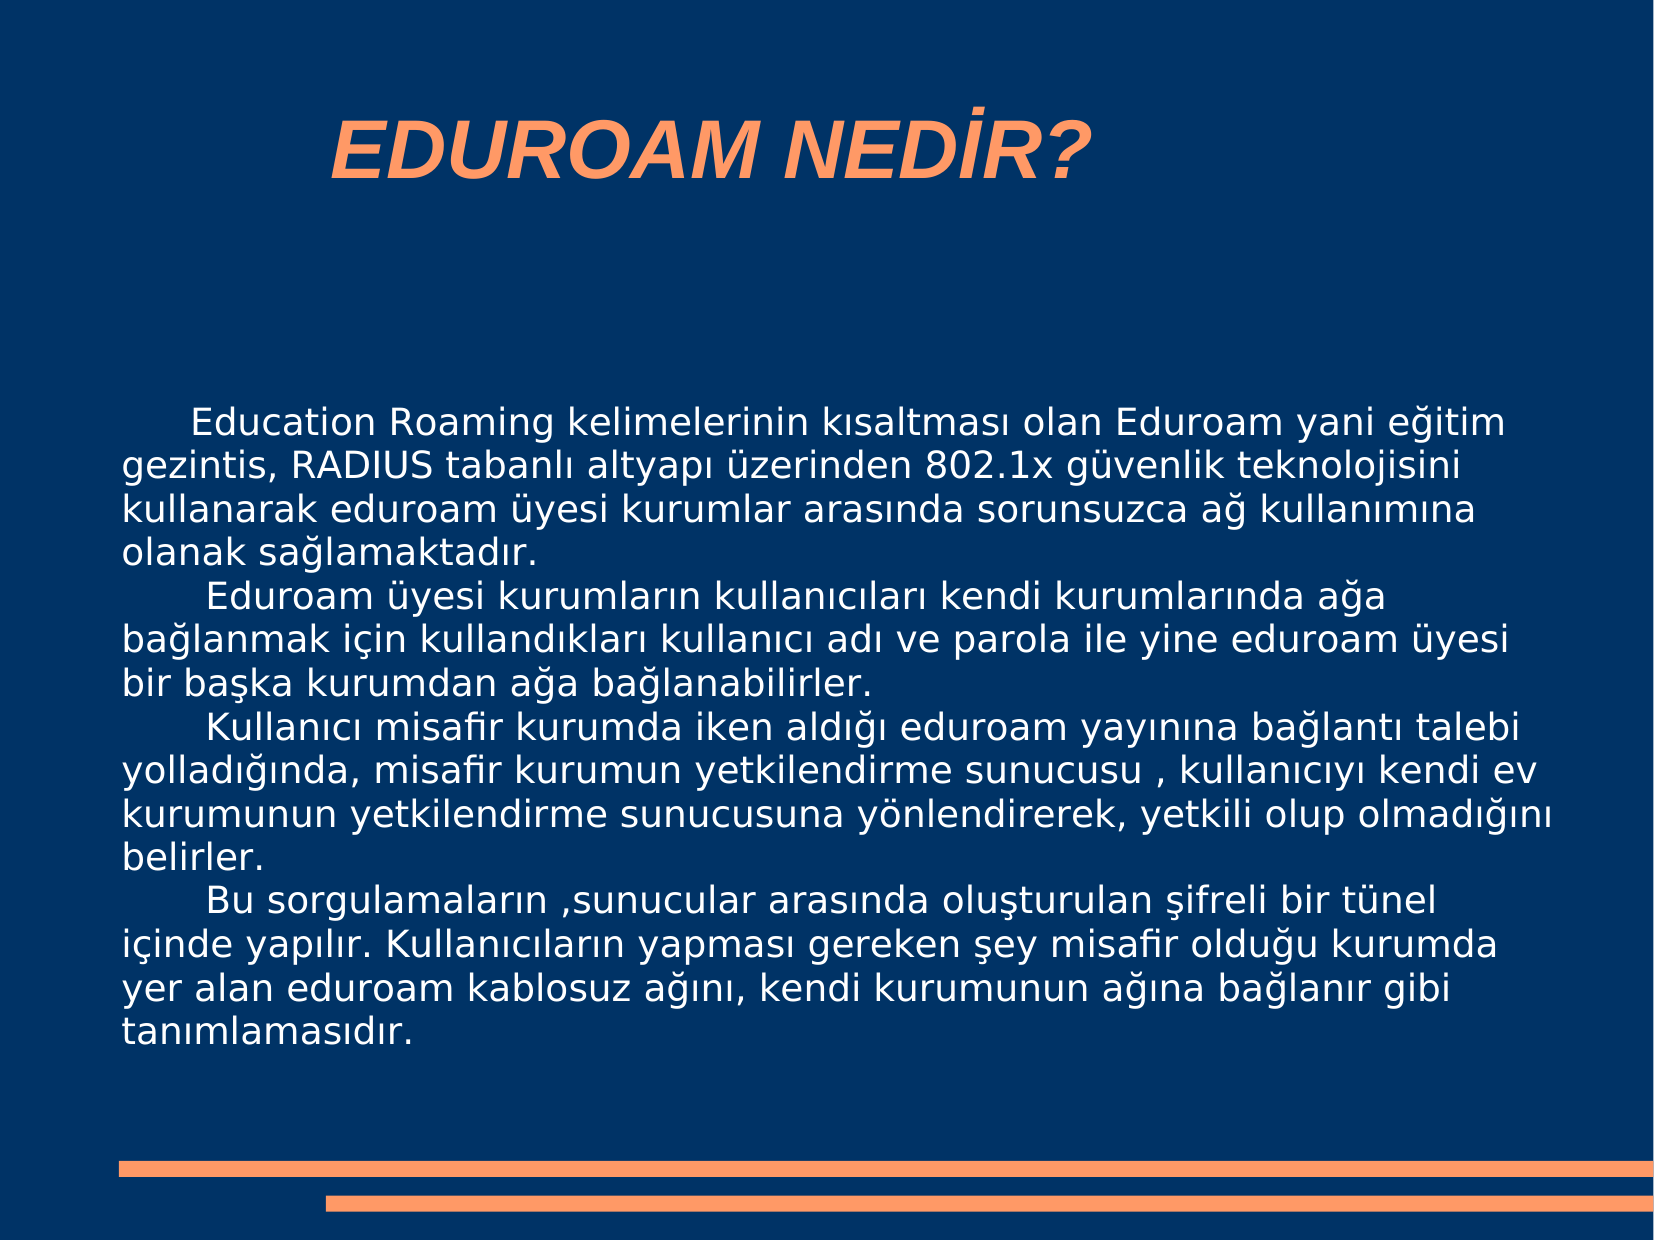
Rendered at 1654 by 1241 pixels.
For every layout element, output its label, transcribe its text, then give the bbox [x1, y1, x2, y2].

subtitle Education Roaming kelimelerinin kısaltması olan Eduroam yani eğitim gezintis, RADIUS tabanlı altyapı üzerinden 802.1x güvenlik teknolojisini kullanarak eduroam üyesi kurumlar arasında sorunsuzca ağ kullanımına olanak sağlamaktadır. Eduroam üyesi kurumların kullanıcıları kendi kurumlarında ağa bağlanmak için kullandıkları kullanıcı adı ve parola ile yine eduroam üyesi bir başka kurumdan ağa bağlanabilirler. Kullanıcı misafir kurumda iken aldığı eduroam yayınına bağlantı talebi yolladığında, misafir kurumun yetkilendirme sunucusu , kullanıcıyı kendi ev kurumunun yetkilendirme sunucusuna yönlendirerek, yetkili olup olmadığını belirler. Bu sorgulamaların ,sunucular arasında oluşturulan şifreli bir tünel içinde yapılır. Kullanıcıların yapması gereken şey misafir olduğu kurumda yer alan eduroam kablosuz ağını, kendi kurumunun ağına bağlanır gibi tanımlamasıdır. [121, 329, 1561, 1125]
title EDUROAM NEDİR? [121, 53, 1534, 247]
